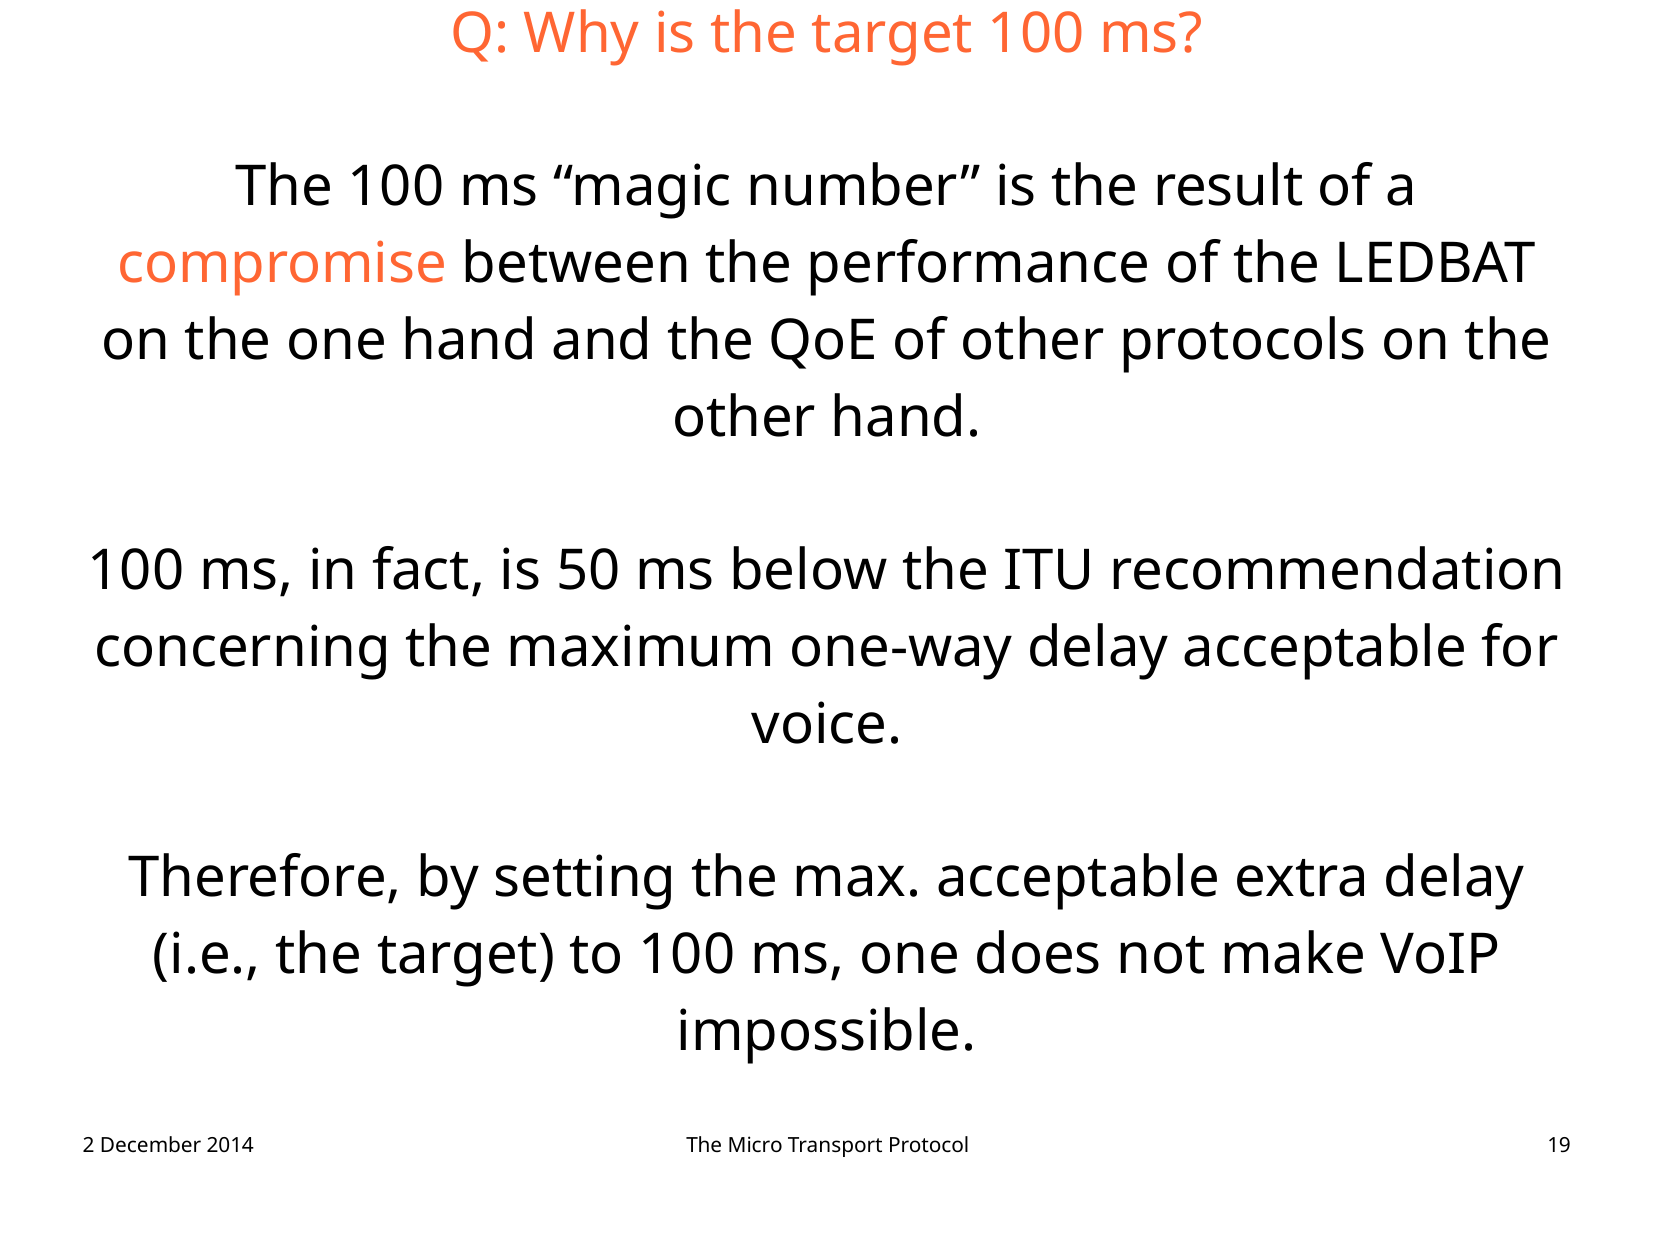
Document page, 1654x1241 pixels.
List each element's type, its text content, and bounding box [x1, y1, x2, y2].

subtitle Q: Why is the target 100 ms? The 100 ms “magic number” is the result of a compromise between the performance of the LEDBAT on the one hand and the QoE of other protocols on the other hand. 100 ms, in fact, is 50 ms below the ITU recommendation concerning the maximum one-way delay acceptable for voice. Therefore, by setting the max. acceptable extra delay (i.e., the target) to 100 ms, one does not make VoIP impossible. [82, 30, 1571, 1029]
